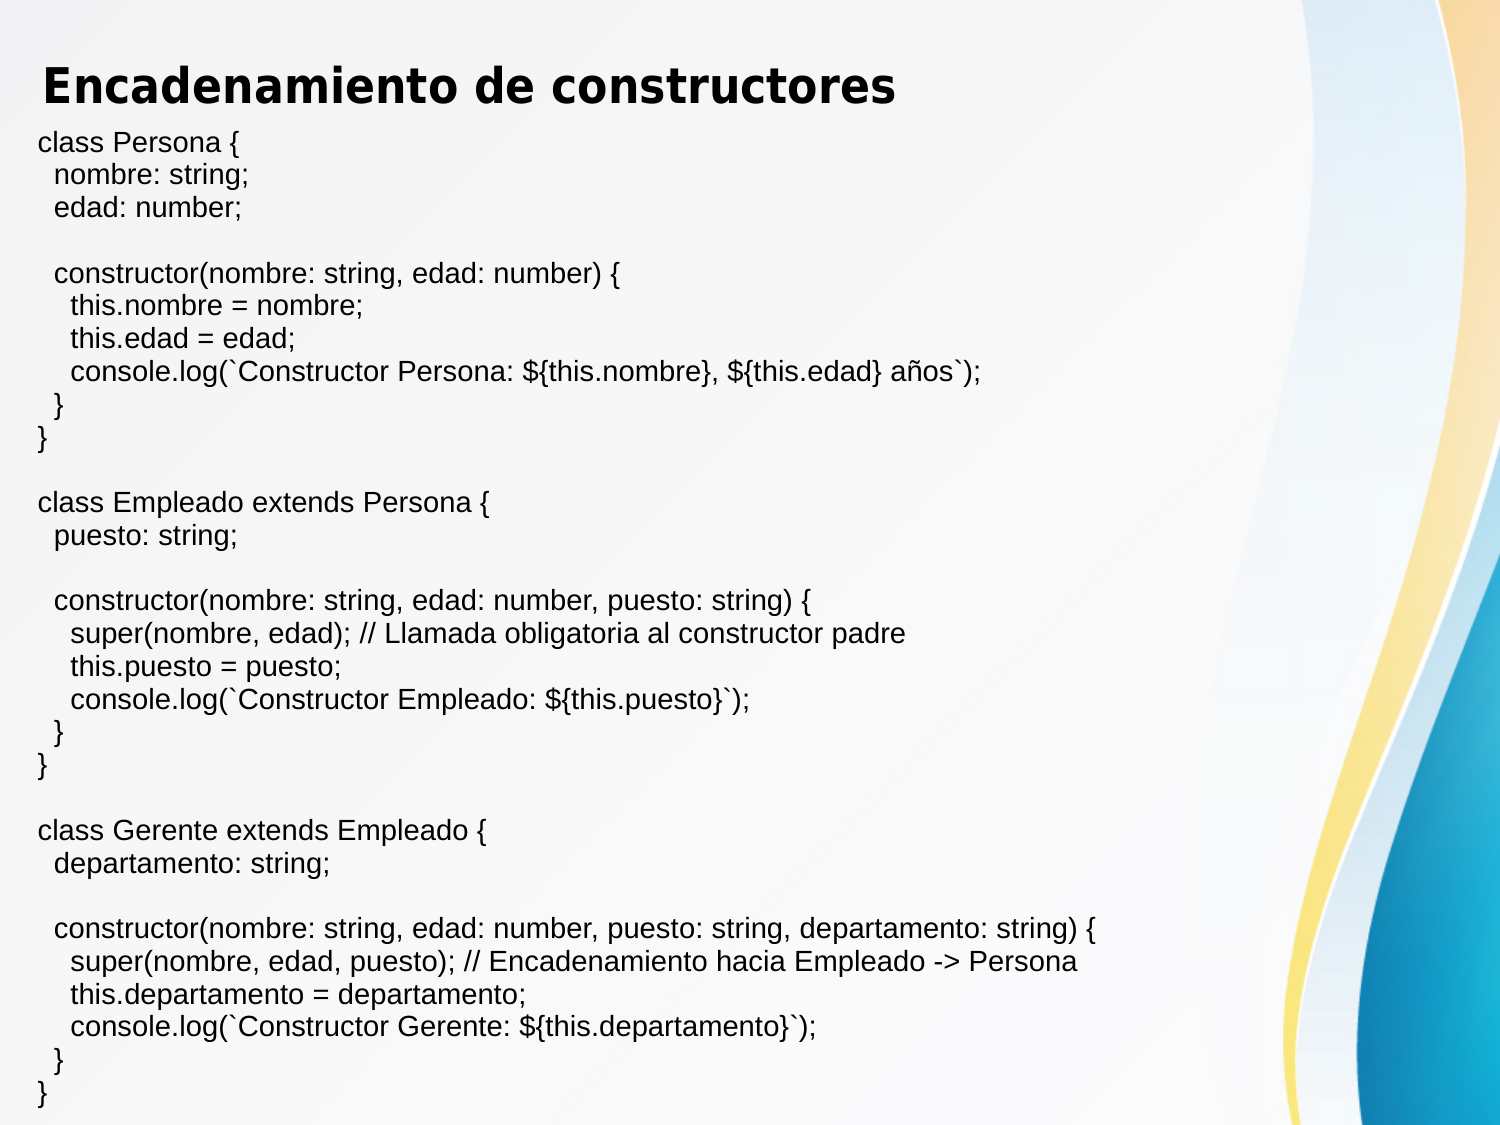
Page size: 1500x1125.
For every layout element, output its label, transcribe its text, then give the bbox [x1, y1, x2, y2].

picture [0, 0, 1500, 1125]
text_box class Persona { nombre: string; edad: number; constructor(nombre: string, edad: number) { this.nombre = nombre; this.edad = edad; console.log(`Constructor Persona: ${this.nombre}, ${this.edad} años`); } } class Empleado extends Persona { puesto: string; constructor(nombre: string, edad: number, puesto: string) { super(nombre, edad); // Llamada obligatoria al constructor padre this.puesto = puesto; console.log(`Constructor Empleado: ${this.puesto}`); } } class Gerente extends Empleado { departamento: string; constructor(nombre: string, edad: number, puesto: string, departamento: string) { super(nombre, edad, puesto); // Encadenamiento hacia Empleado -> Persona this.departamento = departamento; console.log(`Constructor Gerente: ${this.departamento}`); } } [22, 118, 1182, 1125]
text_box Encadenamiento de constructores [29, 47, 1476, 119]
